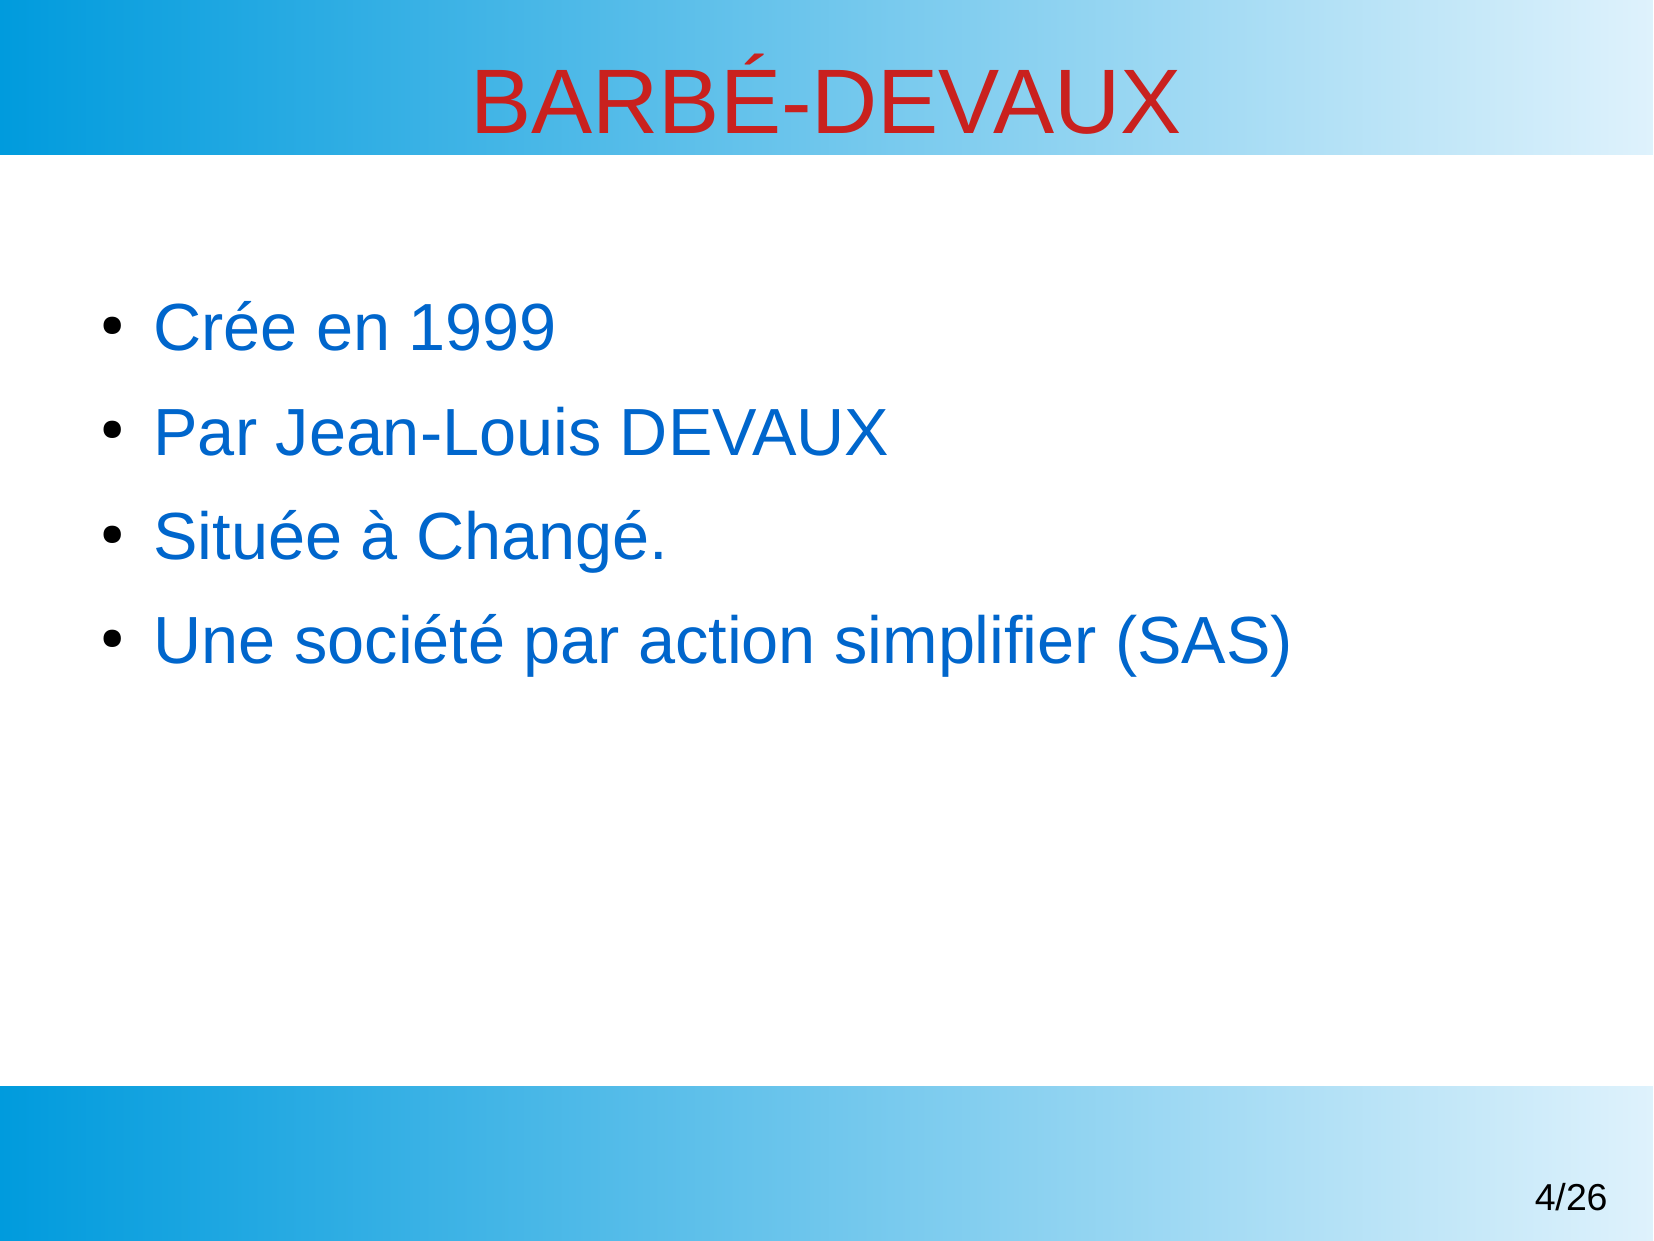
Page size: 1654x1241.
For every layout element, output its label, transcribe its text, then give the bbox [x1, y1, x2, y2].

title BARBÉ-DEVAUX [82, 49, 1571, 155]
text_box <numéro>/26 [1520, 1169, 1654, 1240]
list Crée en 1999 Par Jean-Louis DEVAUX Située à Changé. Une société par action simplifier (SAS) [82, 290, 1571, 768]
